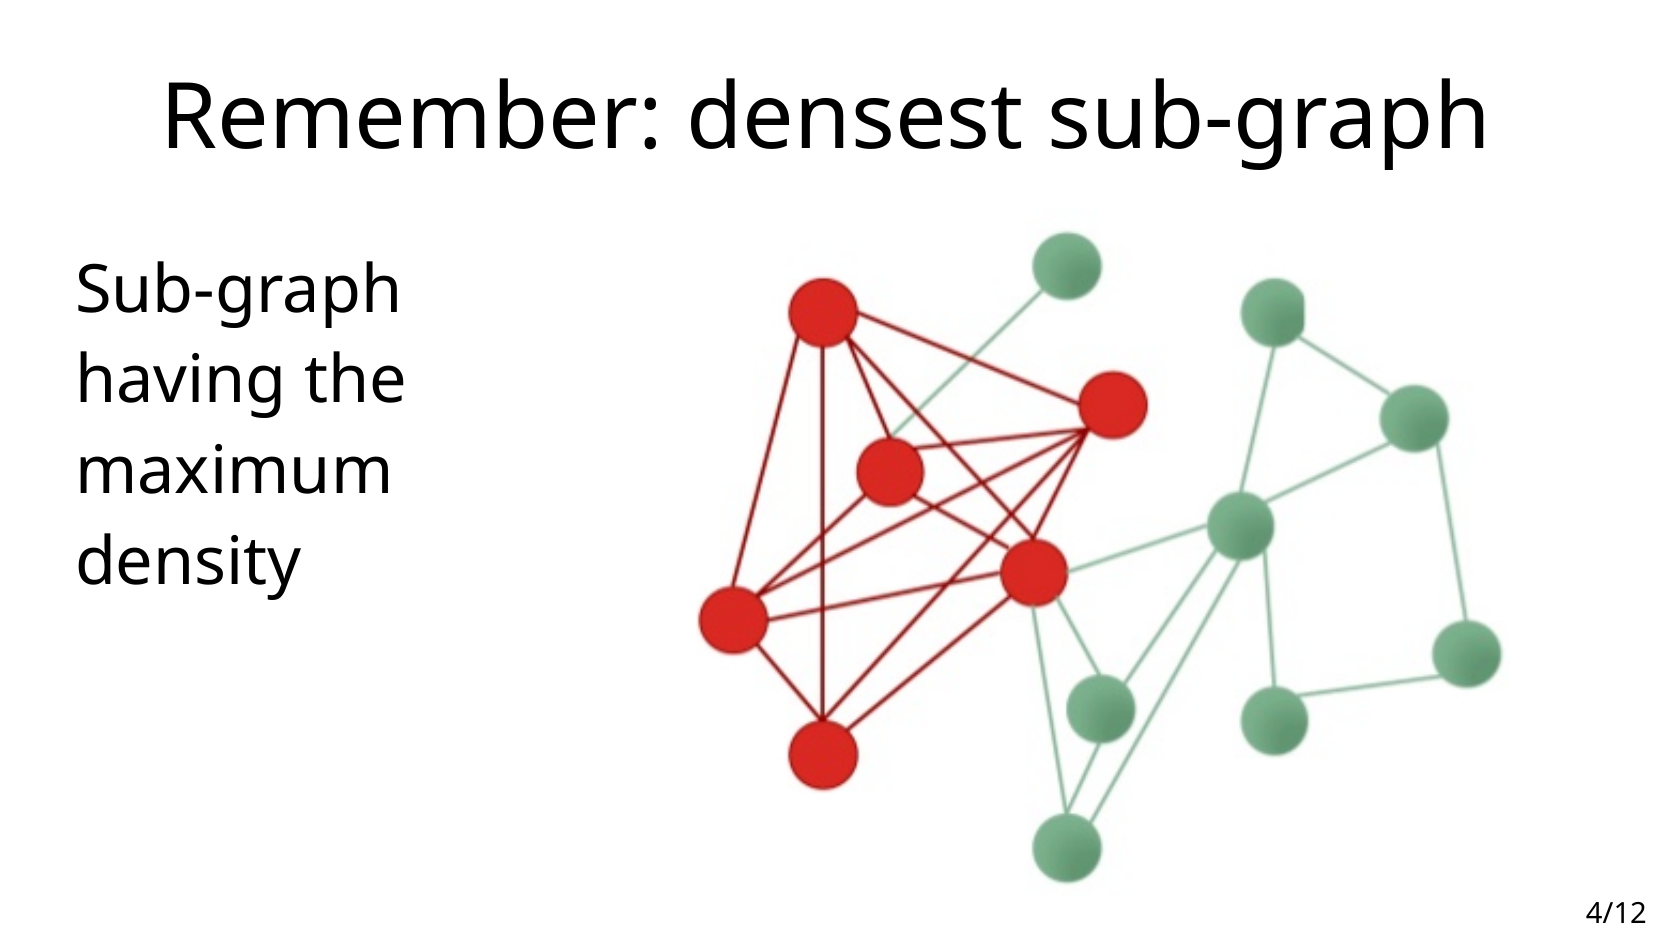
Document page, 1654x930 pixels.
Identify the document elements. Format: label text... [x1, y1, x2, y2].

picture [696, 185, 1559, 905]
title Remember: densest sub-graph [82, 1, 1571, 225]
list Sub-graph having the maximum density [75, 240, 548, 871]
